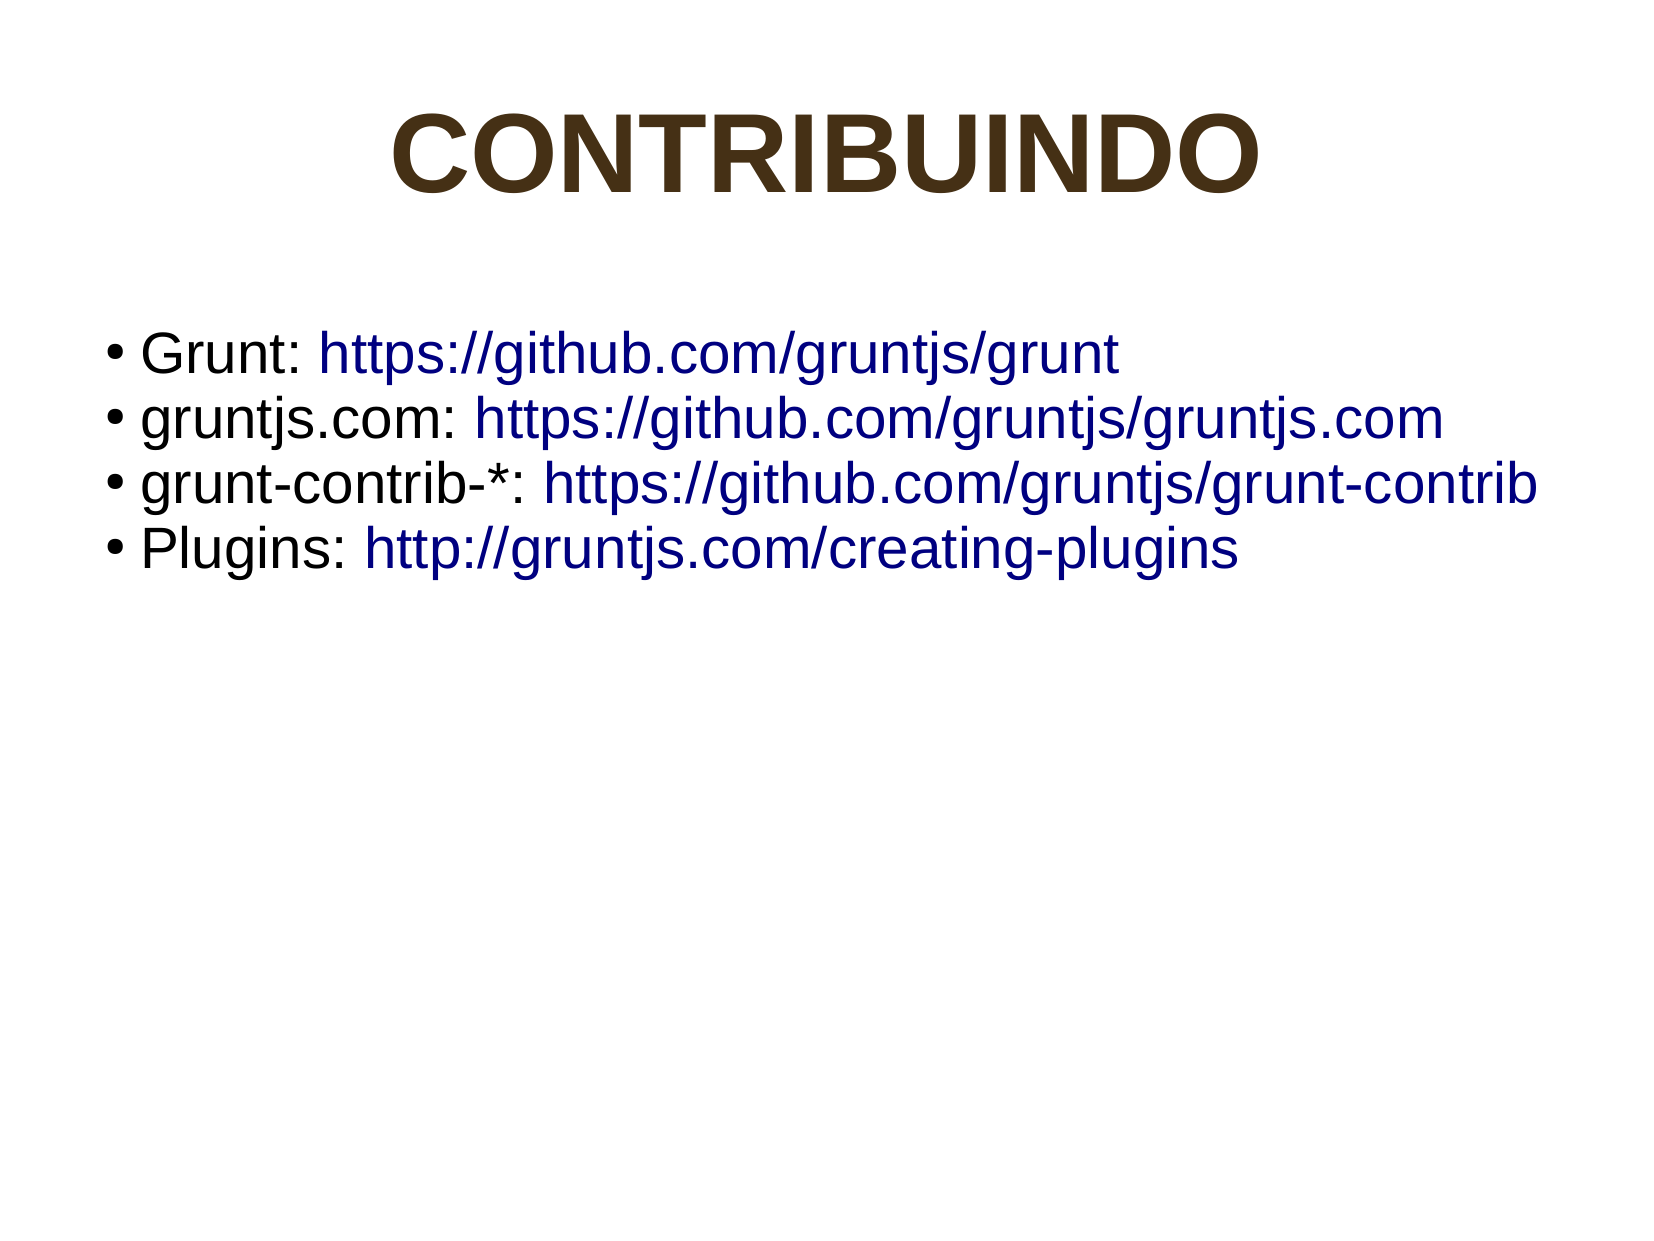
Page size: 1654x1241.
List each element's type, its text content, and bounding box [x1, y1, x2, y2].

text_box Grunt: https://github.com/gruntjs/grunt gruntjs.com: https://github.com/gruntjs/gruntjs.com grunt-contrib-*: https://github.com/gruntjs/grunt-contrib Plugins: http://gruntjs.com/creating-plugins [90, 313, 1556, 654]
title CONTRIBUINDO [82, 49, 1571, 257]
